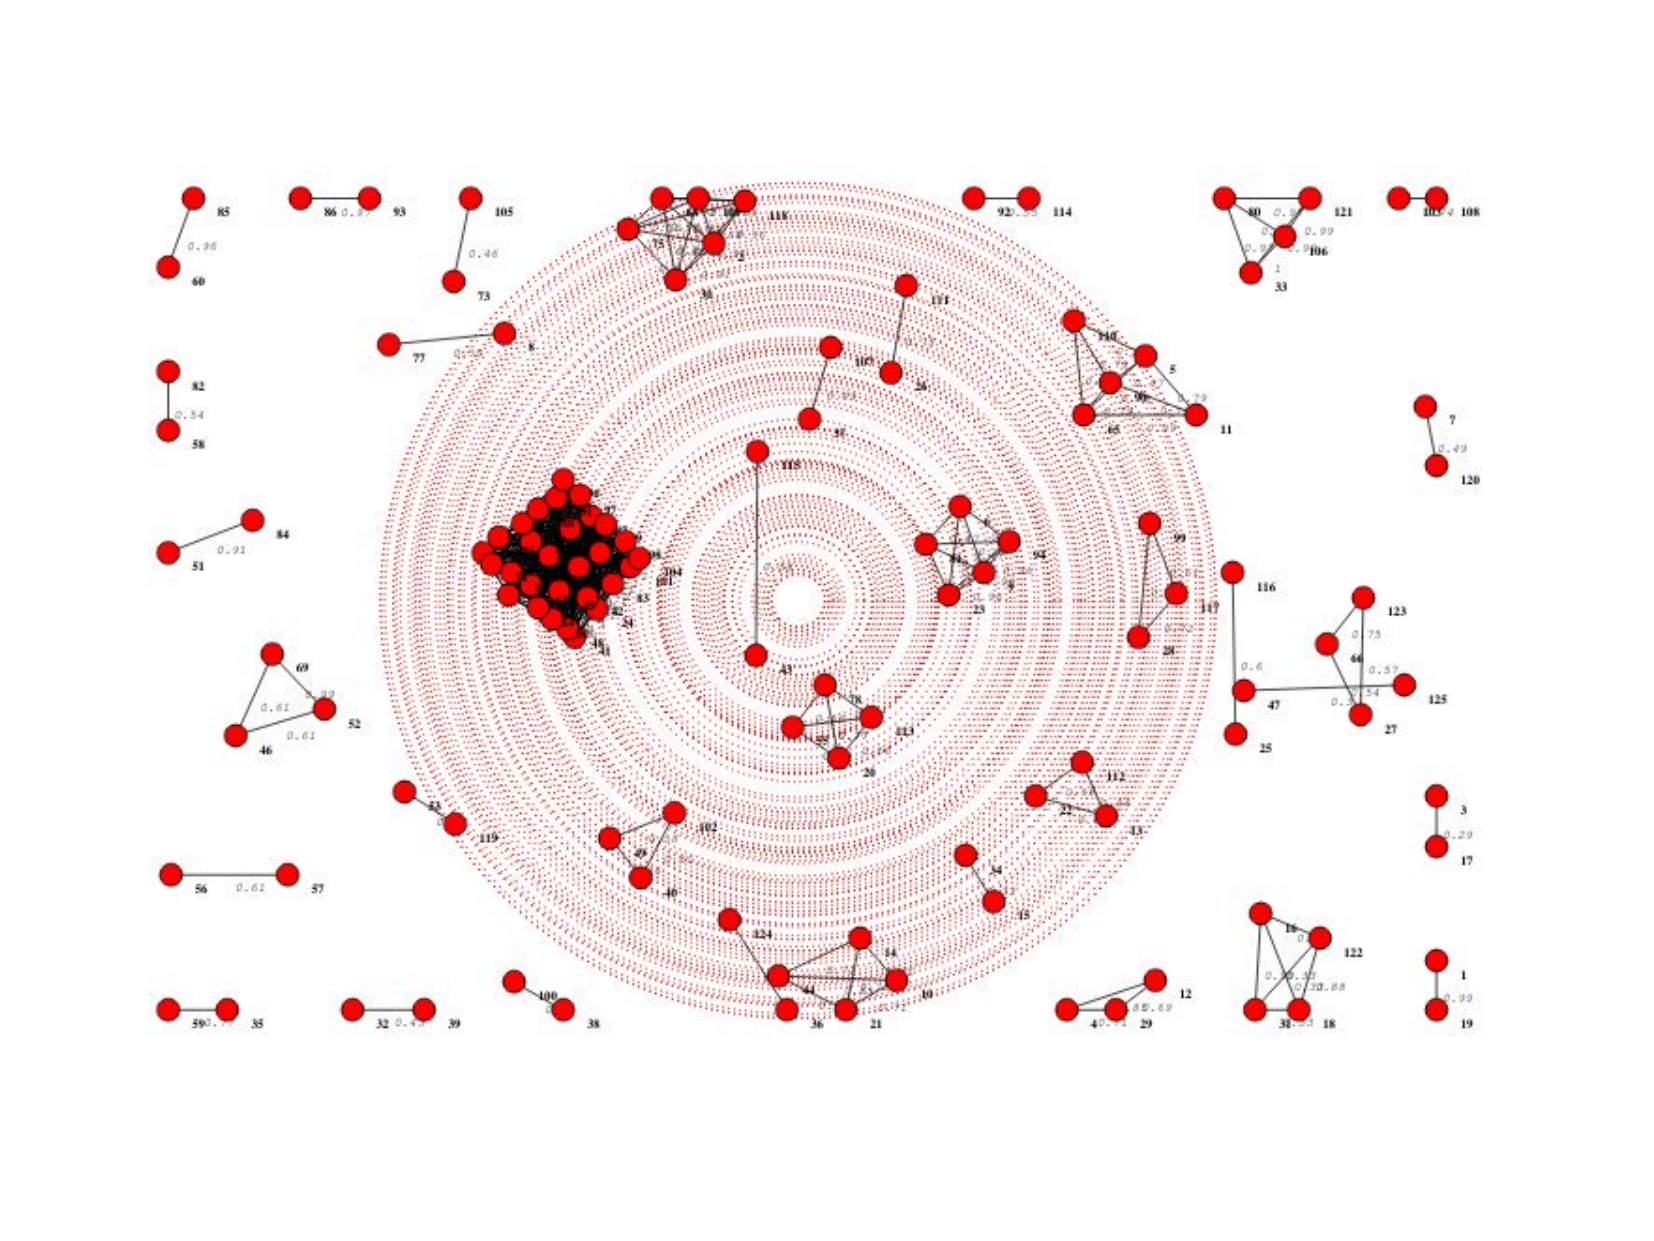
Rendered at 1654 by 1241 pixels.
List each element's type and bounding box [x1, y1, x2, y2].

picture [59, 76, 1587, 1128]
